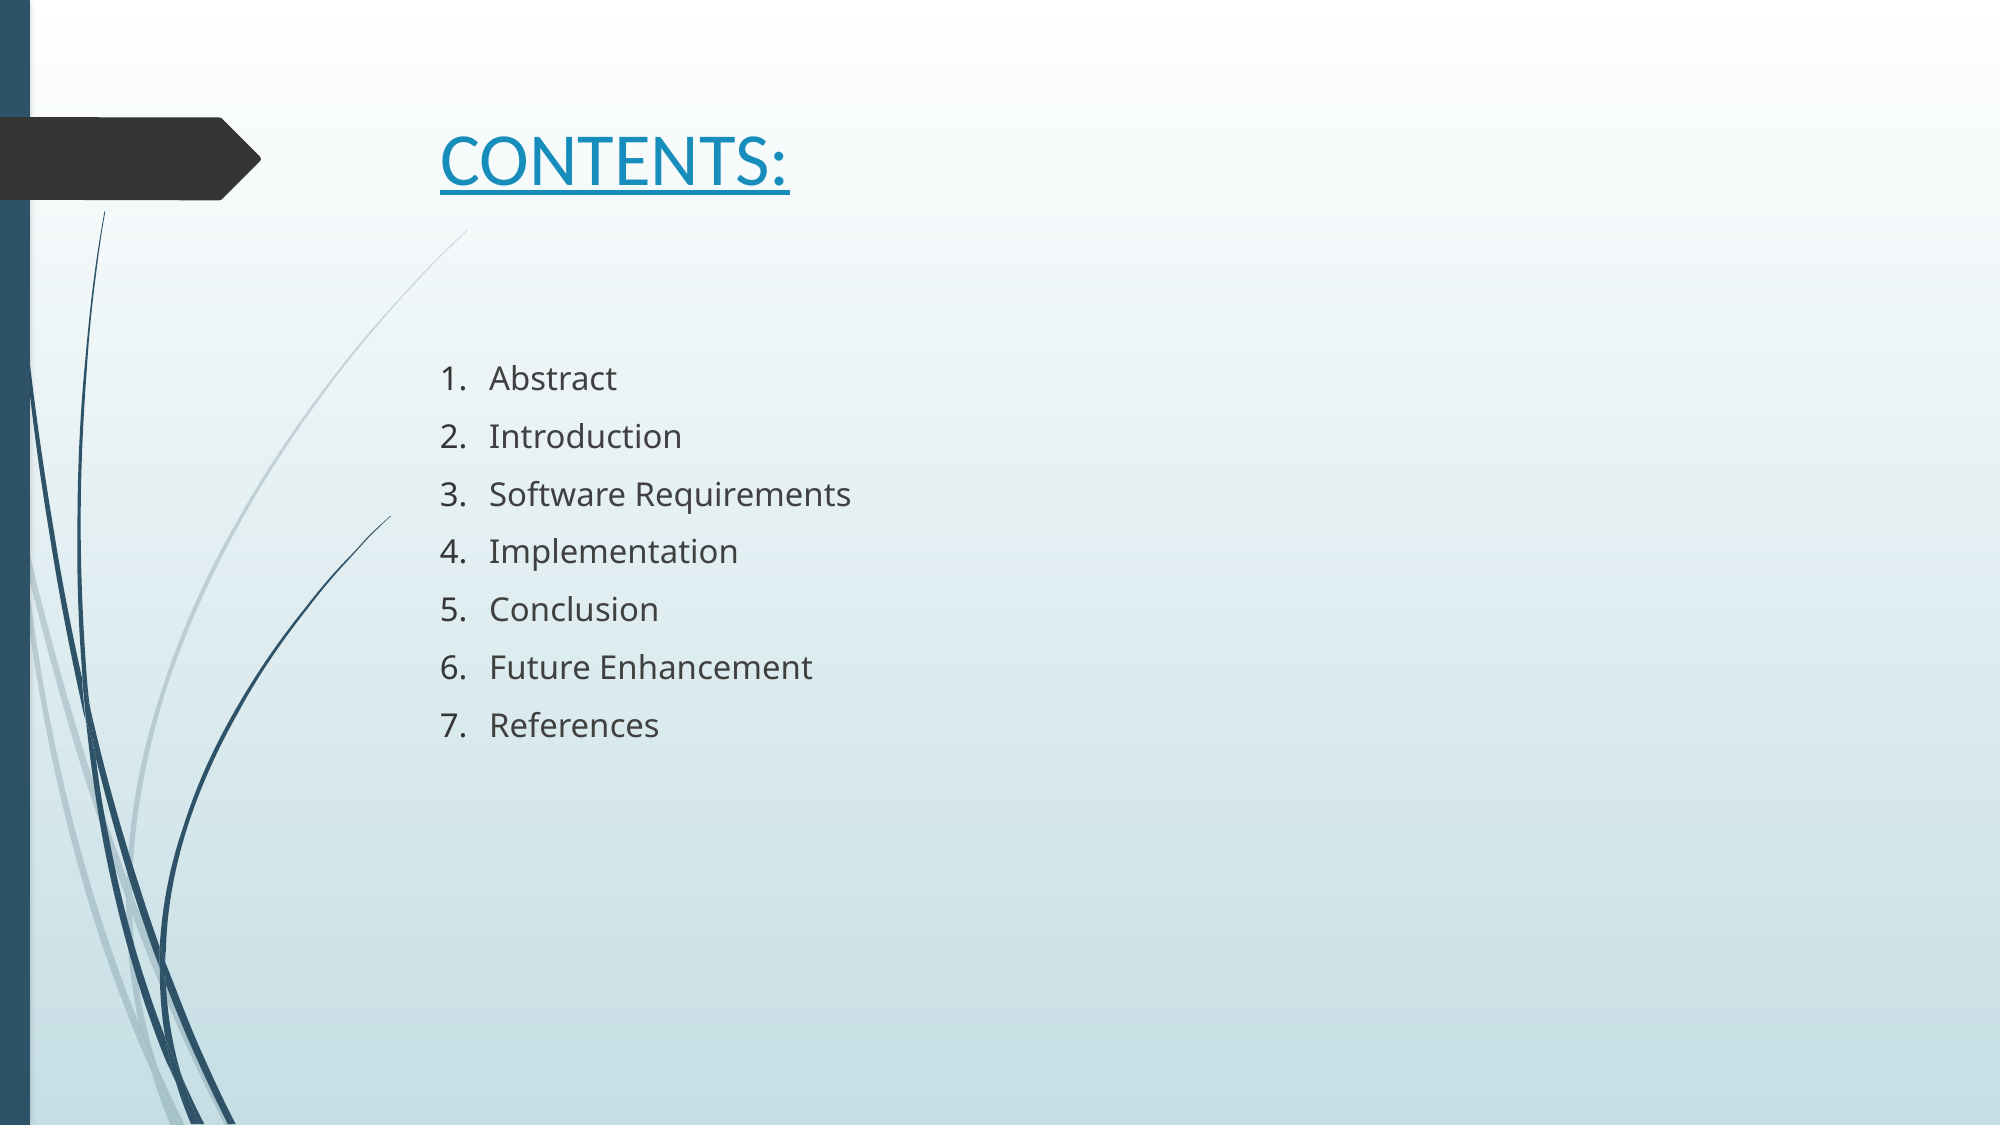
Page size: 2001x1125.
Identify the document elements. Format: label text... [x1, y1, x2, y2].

title CONTENTS: [425, 102, 1888, 276]
list Abstract Introduction Software Requirements Implementation Conclusion Future Enhancement References [424, 350, 1888, 754]
